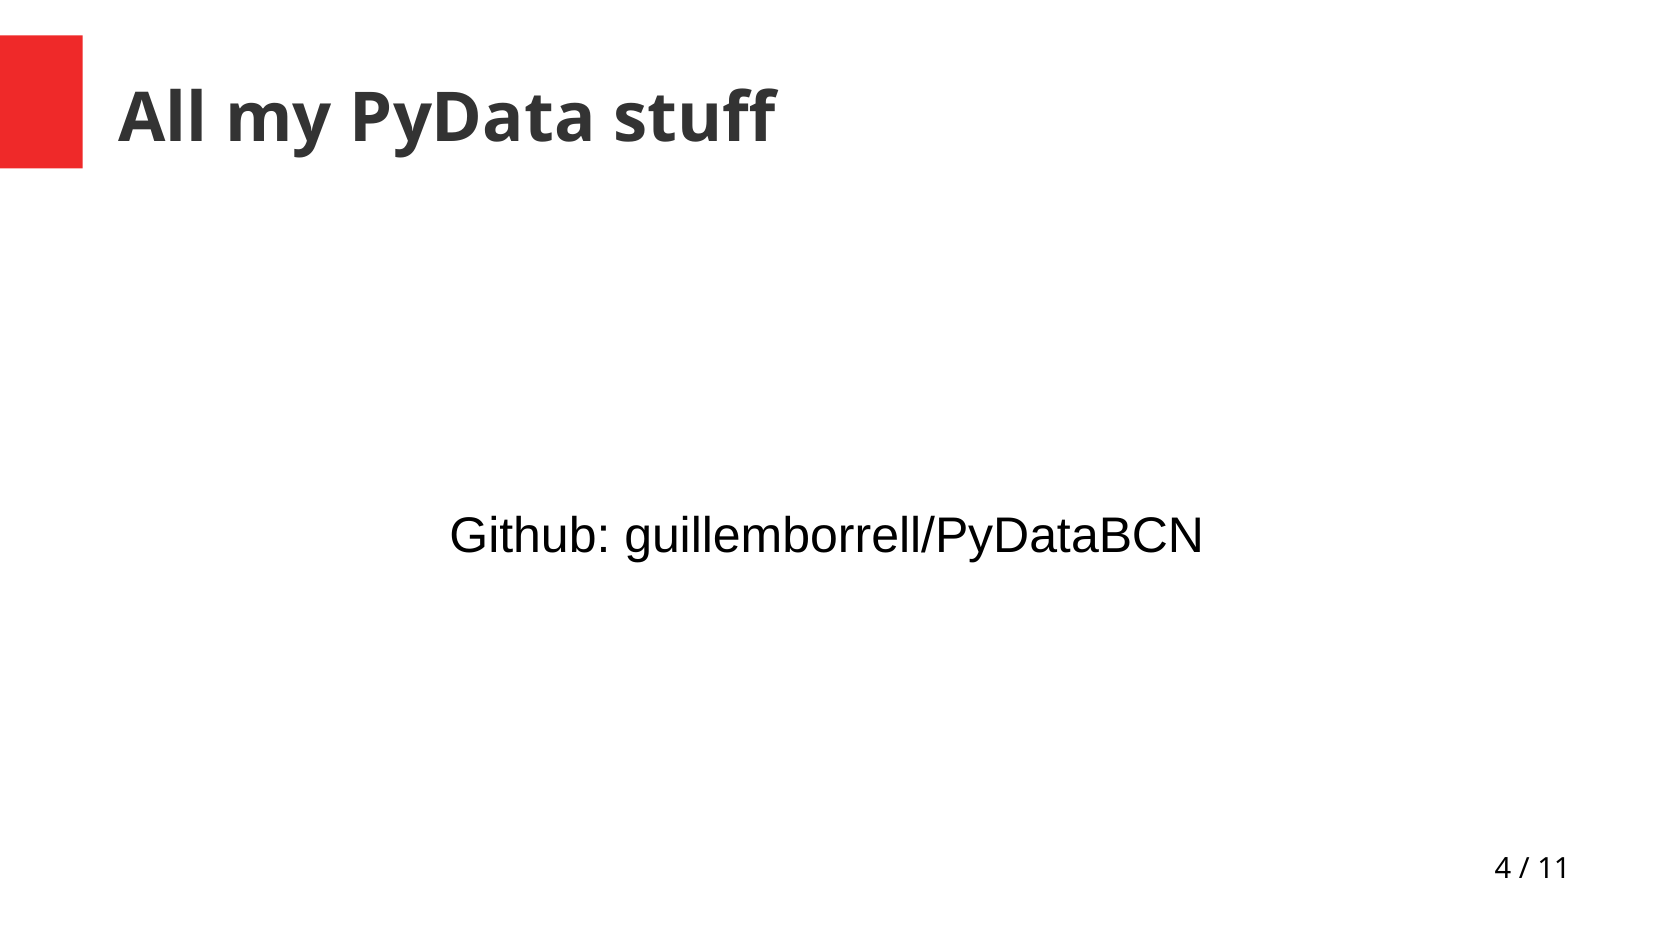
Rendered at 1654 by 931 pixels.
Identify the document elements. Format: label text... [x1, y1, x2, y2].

subtitle Github: guillemborrell/PyDataBCN [118, 265, 1536, 806]
title All my PyData stuff [118, 37, 1571, 193]
